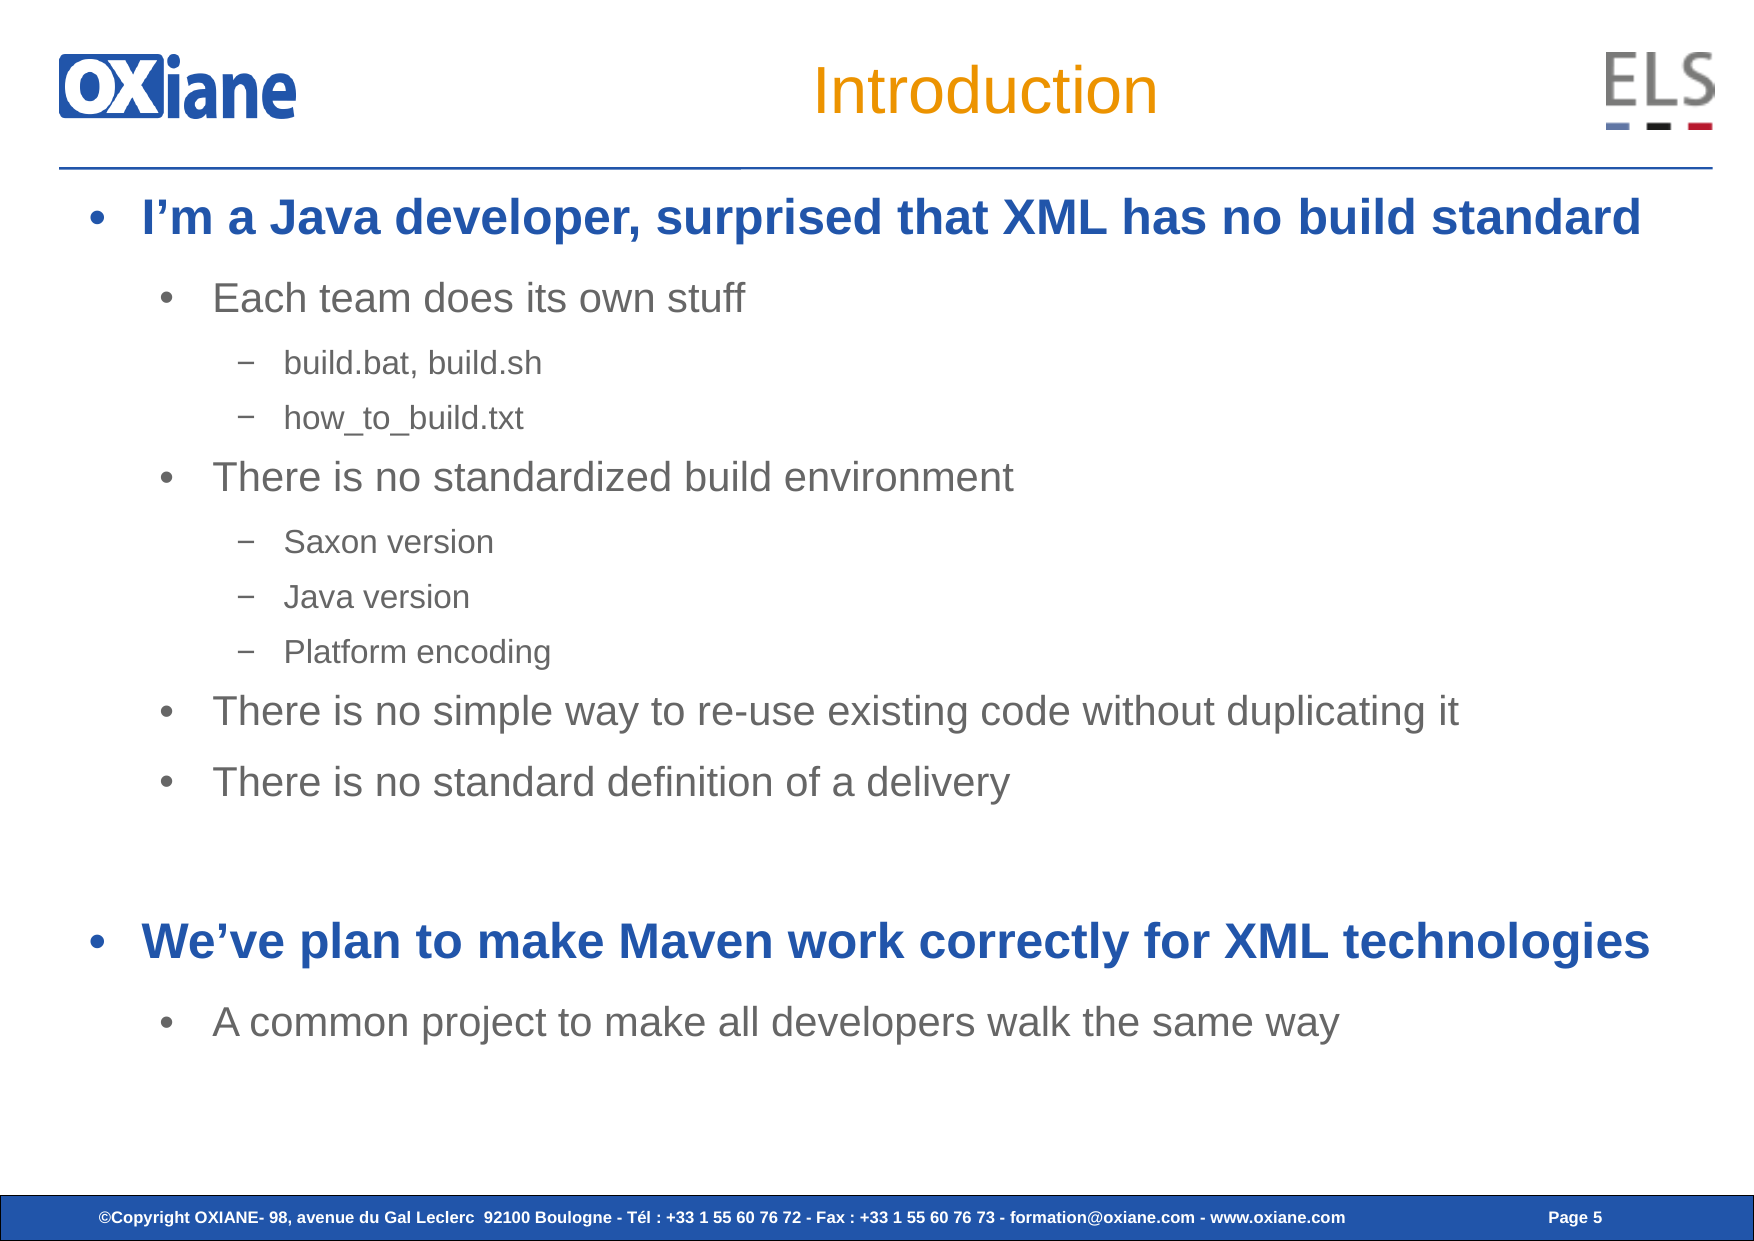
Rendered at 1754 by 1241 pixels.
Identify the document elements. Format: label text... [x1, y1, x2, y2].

title Introduction [307, 49, 1666, 133]
picture [59, 53, 296, 119]
list I’m a Java developer, surprised that XML has no build standard Each team does its own stuff build.bat, build.sh how_to_build.txt There is no standardized build environment Saxon version Java version Platform encoding There is no simple way to re-use existing code without duplicating it There is no standard definition of a delivery We’ve plan to make Maven work correctly for XML technologies A common project to make all developers walk the same way [70, 188, 1713, 1193]
picture [1666, 52, 1715, 130]
